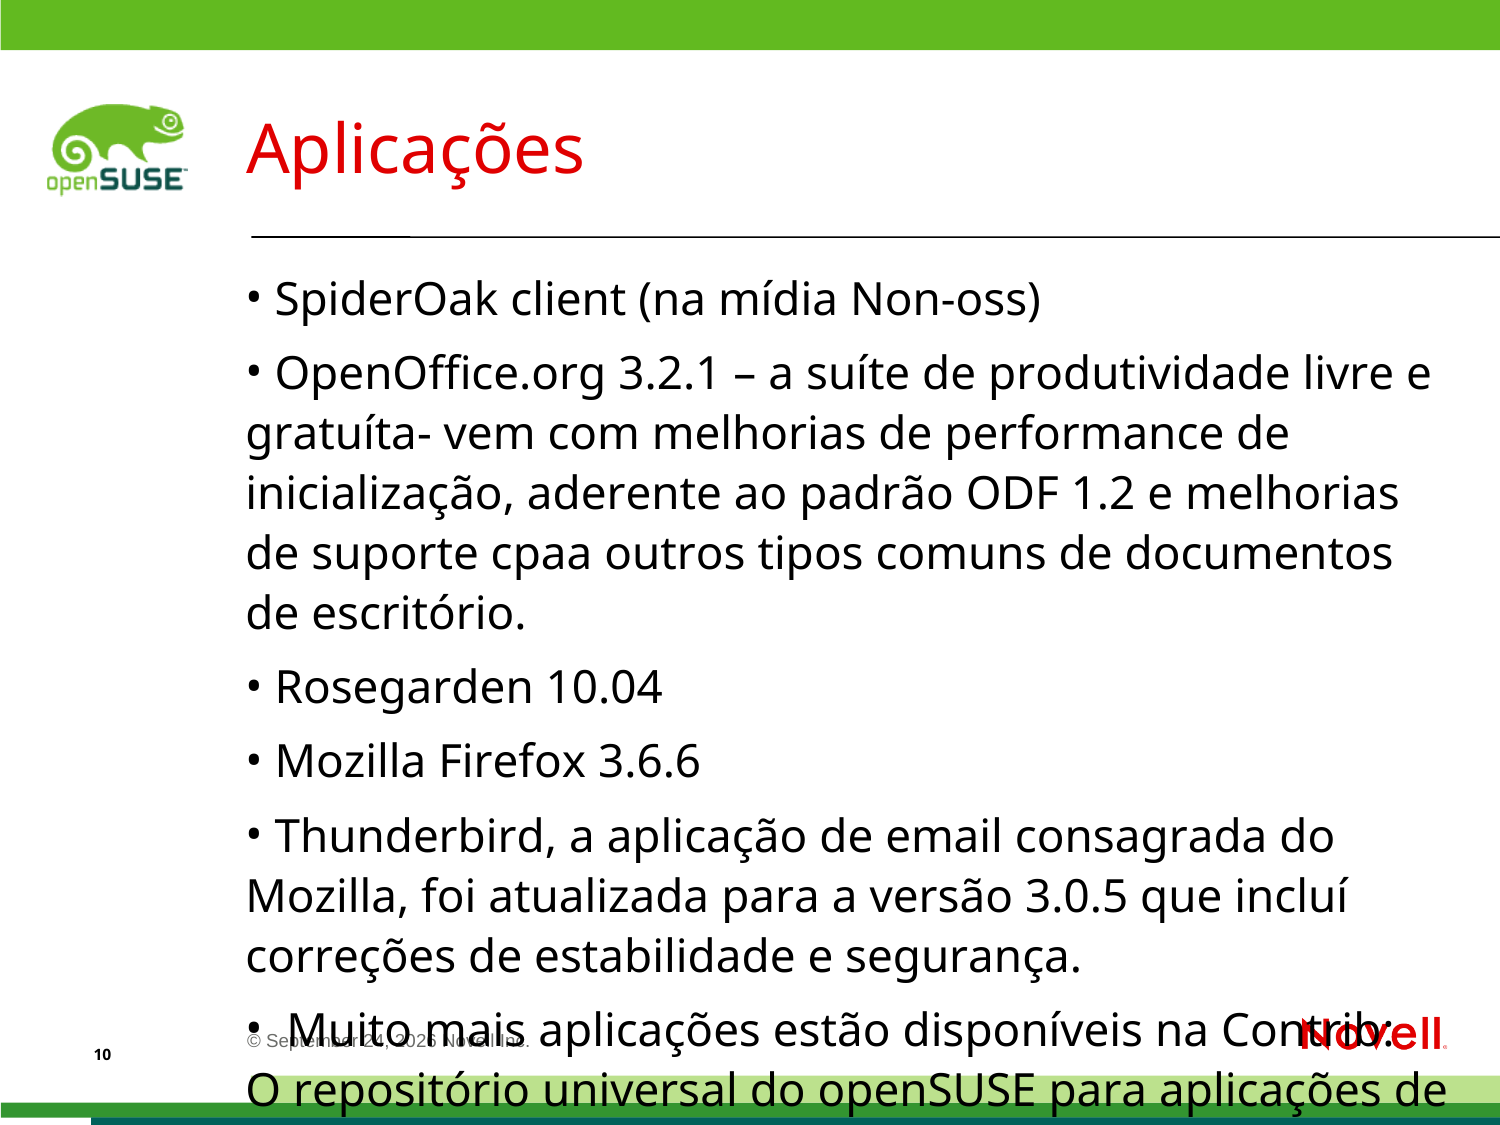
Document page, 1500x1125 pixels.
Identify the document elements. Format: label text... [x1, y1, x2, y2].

picture [47, 104, 188, 197]
title Aplicações [246, 109, 1409, 190]
list SpiderOak client (na mídia Non-oss) OpenOffice.org 3.2.1 – a suíte de produtividade livre e gratuíta- vem com melhorias de performance de inicialização, aderente ao padrão ODF 1.2 e melhorias de suporte cpaa outros tipos comuns de documentos de escritório. Rosegarden 10.04 Mozilla Firefox 3.6.6 Thunderbird, a aplicação de email consagrada do Mozilla, foi atualizada para a versão 3.0.5 que incluí correções de estabilidade e segurança. Muito mais aplicações estão disponíveis na Contrib: O repositório universal do openSUSE para aplicações de terceiros como o GoogleCL. [245, 267, 1458, 1057]
